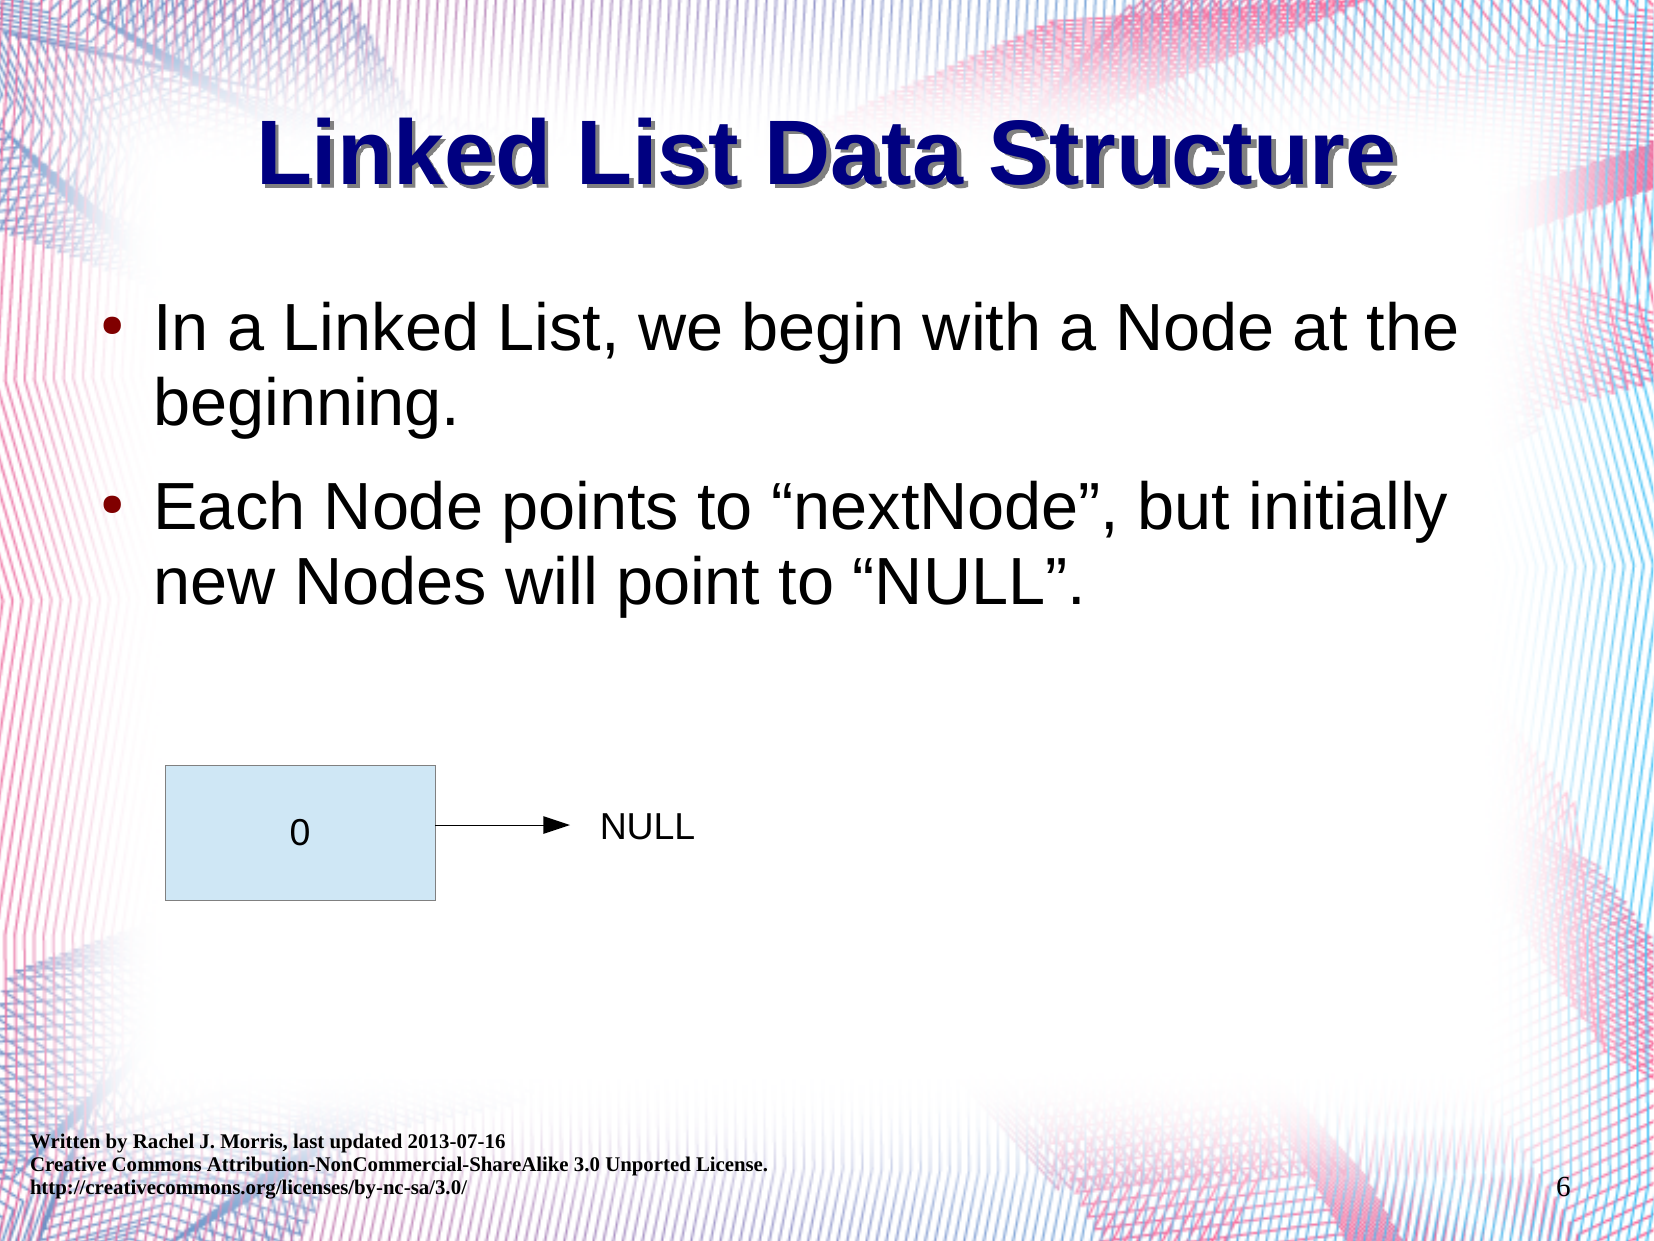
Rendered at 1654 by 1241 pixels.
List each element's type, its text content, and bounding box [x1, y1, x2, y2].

text_box 0 [165, 765, 436, 901]
title Linked List Data Structure [82, 49, 1571, 257]
list In a Linked List, we begin with a Node at the beginning. Each Node points to “nextNode”, but initially new Nodes will point to “NULL”. [82, 290, 1571, 619]
picture [0, 0, 1654, 1241]
text_box NULL [585, 798, 781, 856]
